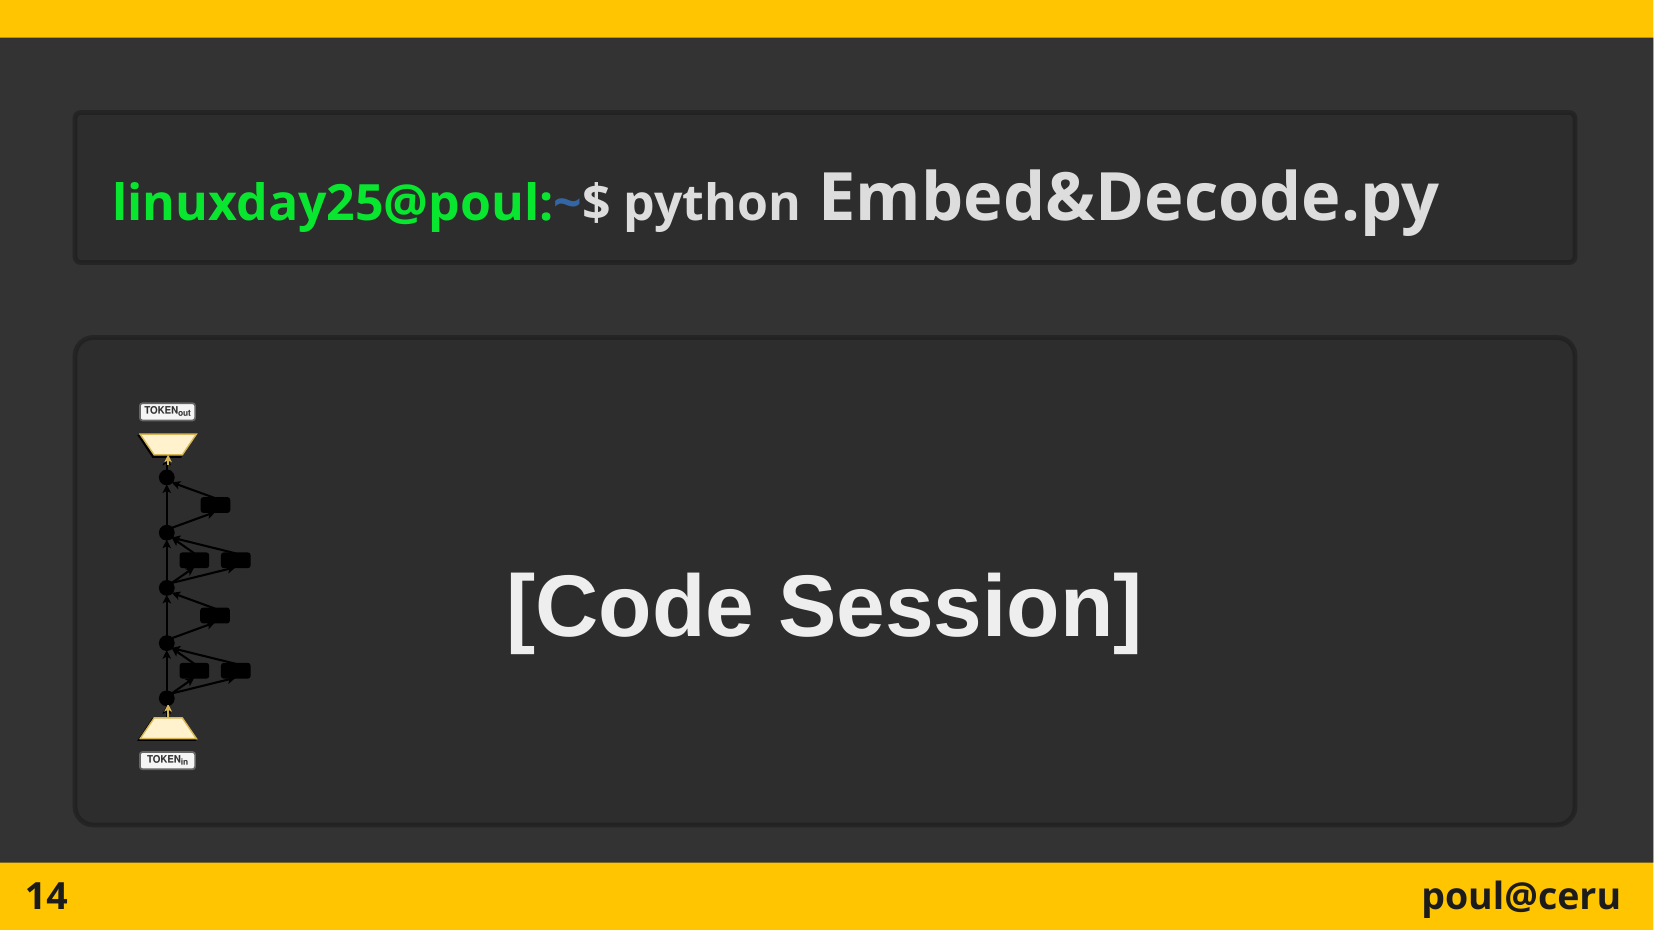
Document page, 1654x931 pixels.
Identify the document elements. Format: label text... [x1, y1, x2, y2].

text_box poul@ceru [975, 862, 1637, 931]
picture [99, 402, 272, 771]
title linuxday25@poul:~$ python Embed&Decode.py [112, 144, 1538, 231]
text_box [Code Session] [75, 337, 1576, 826]
text_box <number> [10, 862, 638, 931]
text_box [0, 37, 1654, 863]
